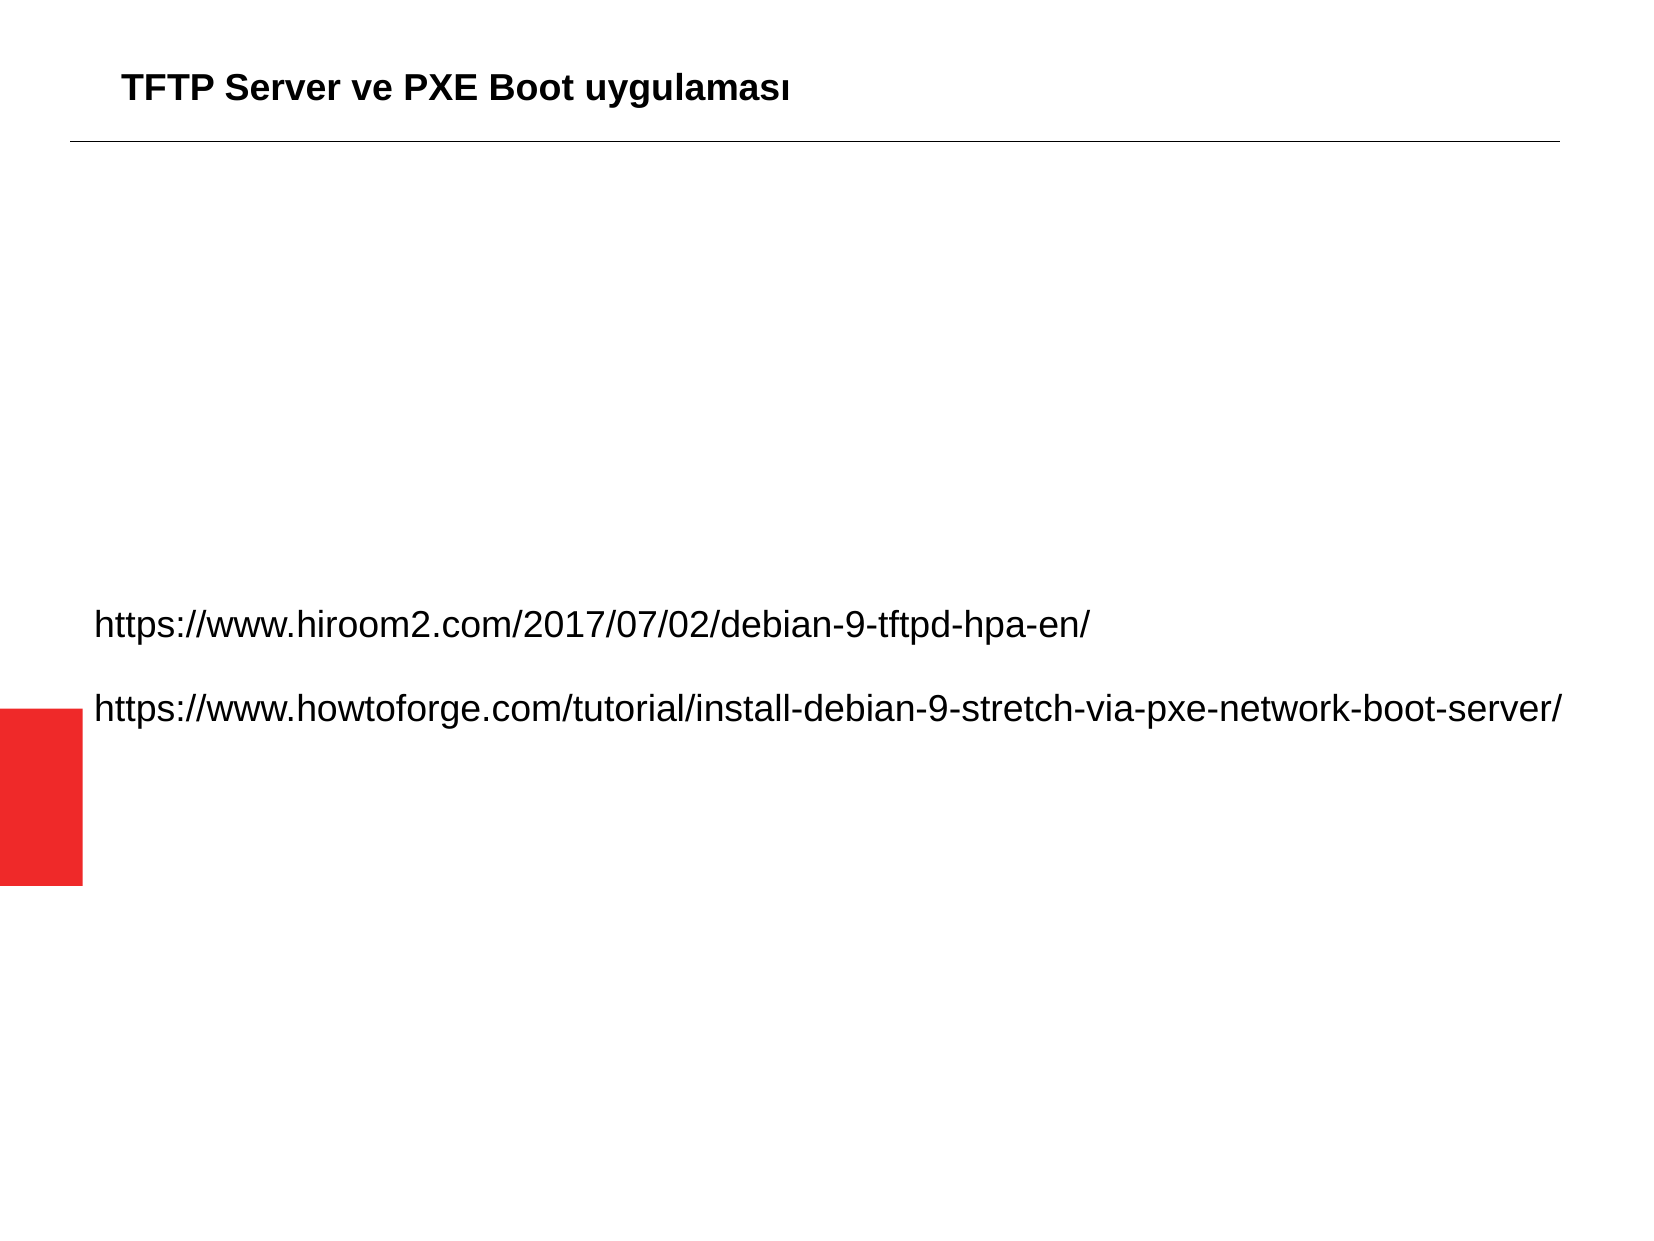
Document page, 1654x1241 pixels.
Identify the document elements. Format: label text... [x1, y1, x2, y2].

text_box TFTP Server ve PXE Boot uygulaması [106, 59, 1536, 117]
text_box https://www.hiroom2.com/2017/07/02/debian-9-tftpd-hpa-en/ https://www.howtoforge.com/tutorial/install-debian-9-stretch-via-pxe-network-boot-server/ [79, 596, 1578, 738]
